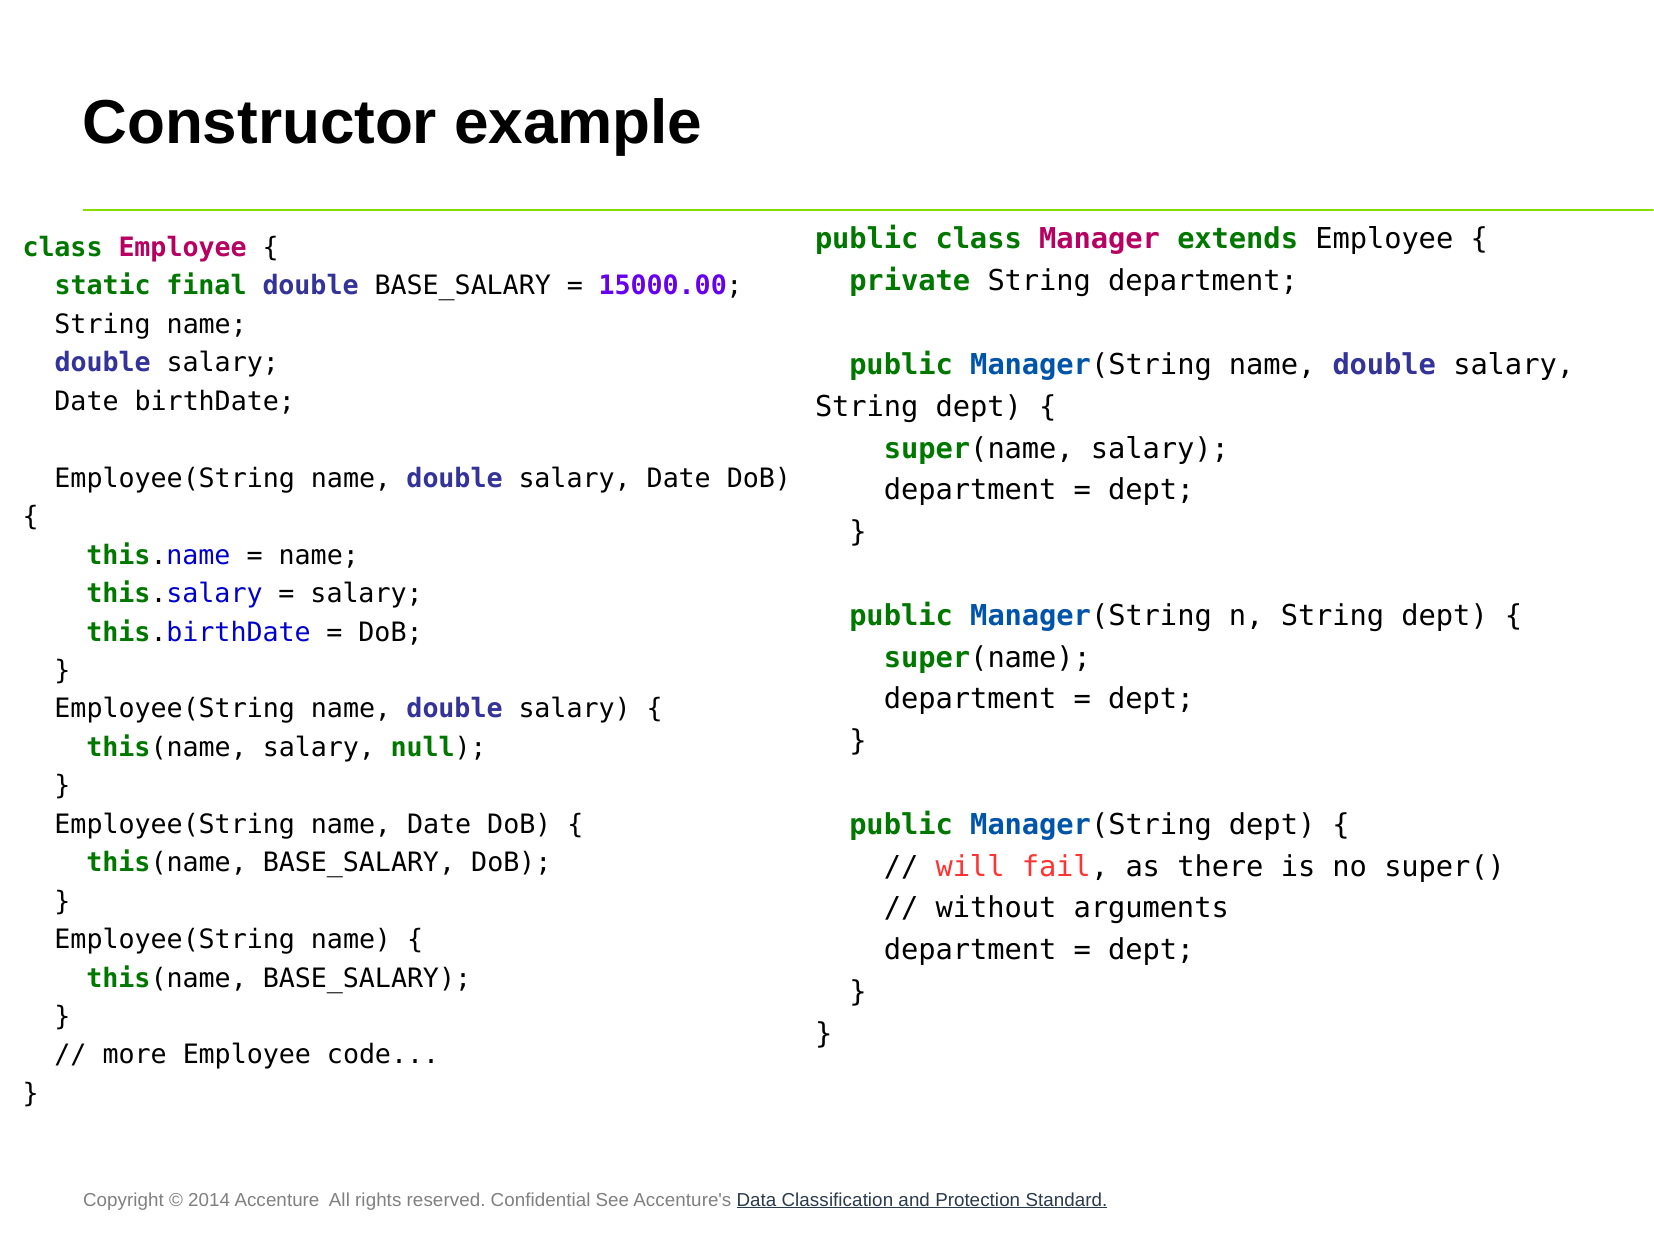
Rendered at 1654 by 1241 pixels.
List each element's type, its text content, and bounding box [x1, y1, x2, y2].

list public class Manager extends Employee { private String department; public Manager(String name, double salary, String dept) { super(name, salary); department = dept; } public Manager(String n, String dept) { super(name); department = dept; } public Manager(String dept) { // will fail, as there is no super() // without arguments department = dept; } } [814, 213, 1607, 1087]
list class Employee { static final double BASE_SALARY = 15000.00; String name; double salary; Date birthDate; Employee(String name, double salary, Date DoB) { this.name = name; this.salary = salary; this.birthDate = DoB; } Employee(String name, double salary) { this(name, salary, null); } Employee(String name, Date DoB) { this(name, BASE_SALARY, DoB); } Employee(String name) { this(name, BASE_SALARY); } // more Employee code... } [22, 224, 804, 1141]
title Constructor example [82, 49, 1571, 196]
